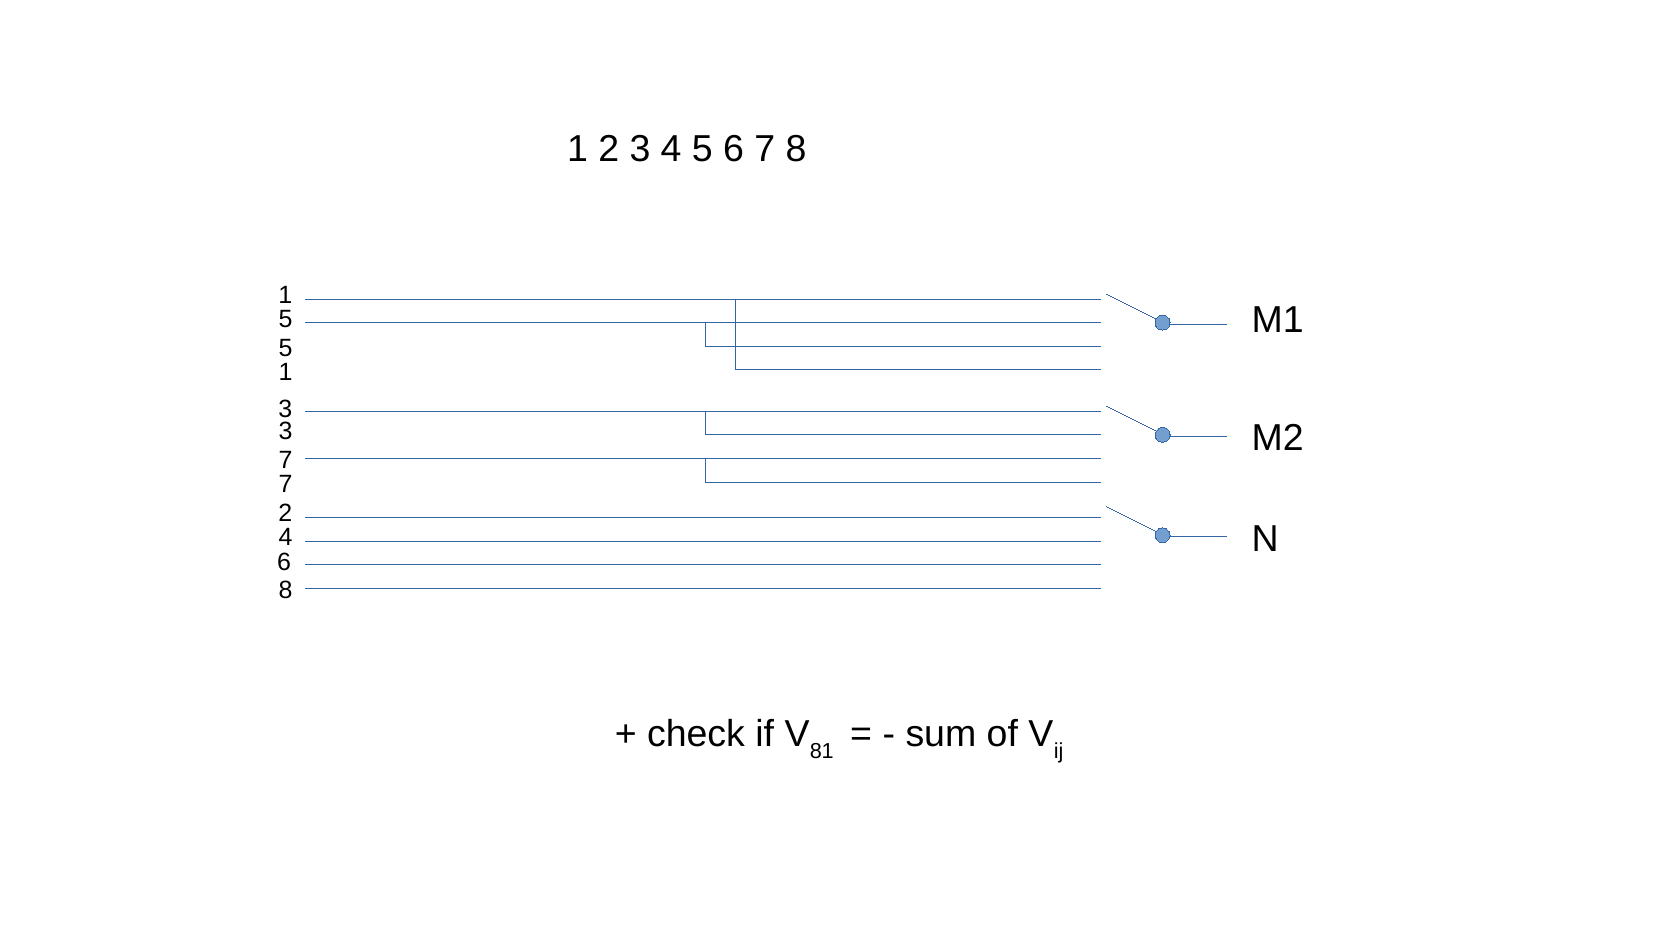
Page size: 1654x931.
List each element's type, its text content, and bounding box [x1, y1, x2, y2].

text_box 3 [263, 409, 308, 438]
text_box 1 [263, 273, 308, 296]
text_box + check if V81 = - sum of Vij [600, 705, 1079, 771]
text_box 1 2 3 4 5 6 7 8 [552, 120, 822, 177]
text_box 7 [263, 438, 308, 462]
text_box N [1236, 509, 1294, 567]
text_box 7 [263, 462, 308, 491]
text_box M2 [1236, 409, 1319, 467]
text_box M1 [1236, 291, 1319, 349]
text_box 8 [263, 568, 308, 612]
text_box [1155, 427, 1171, 443]
text_box 2 [263, 491, 308, 515]
text_box [1155, 527, 1171, 543]
text_box 6 [262, 540, 306, 594]
text_box 4 [263, 515, 308, 559]
text_box 5 [263, 296, 308, 326]
text_box 3 [263, 386, 308, 409]
text_box 5 [263, 326, 308, 350]
text_box [1155, 315, 1171, 331]
text_box 1 [263, 350, 308, 386]
